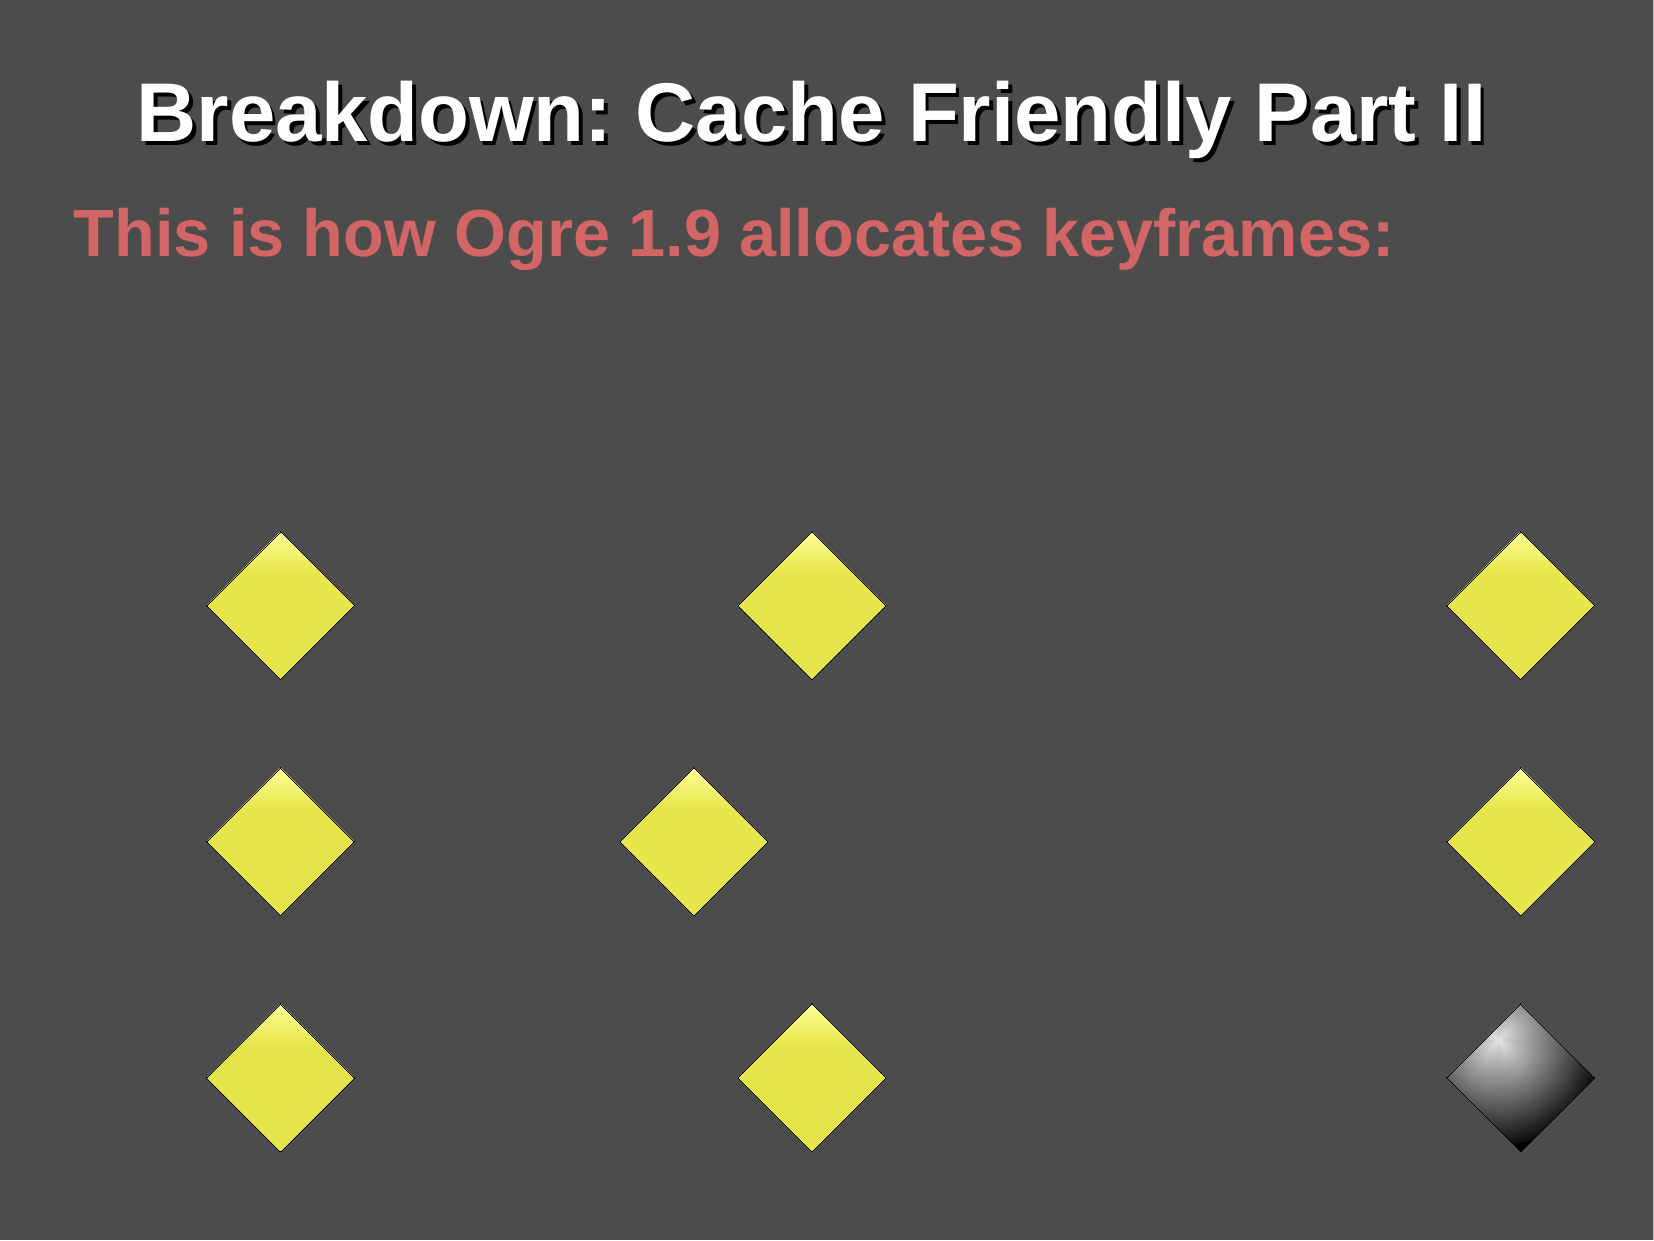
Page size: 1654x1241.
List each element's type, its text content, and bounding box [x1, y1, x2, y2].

text_box [620, 767, 768, 916]
text_box [738, 531, 886, 680]
text_box [206, 1003, 355, 1152]
text_box Breakdown: Cache Friendly Part II [88, 59, 1536, 168]
text_box [1446, 531, 1595, 680]
text_box [206, 767, 355, 916]
text_box This is how Ogre 1.9 allocates keyframes: [59, 188, 1565, 279]
text_box [738, 1003, 886, 1152]
text_box [1446, 1003, 1595, 1152]
text_box [1446, 767, 1595, 916]
text_box [206, 531, 355, 680]
